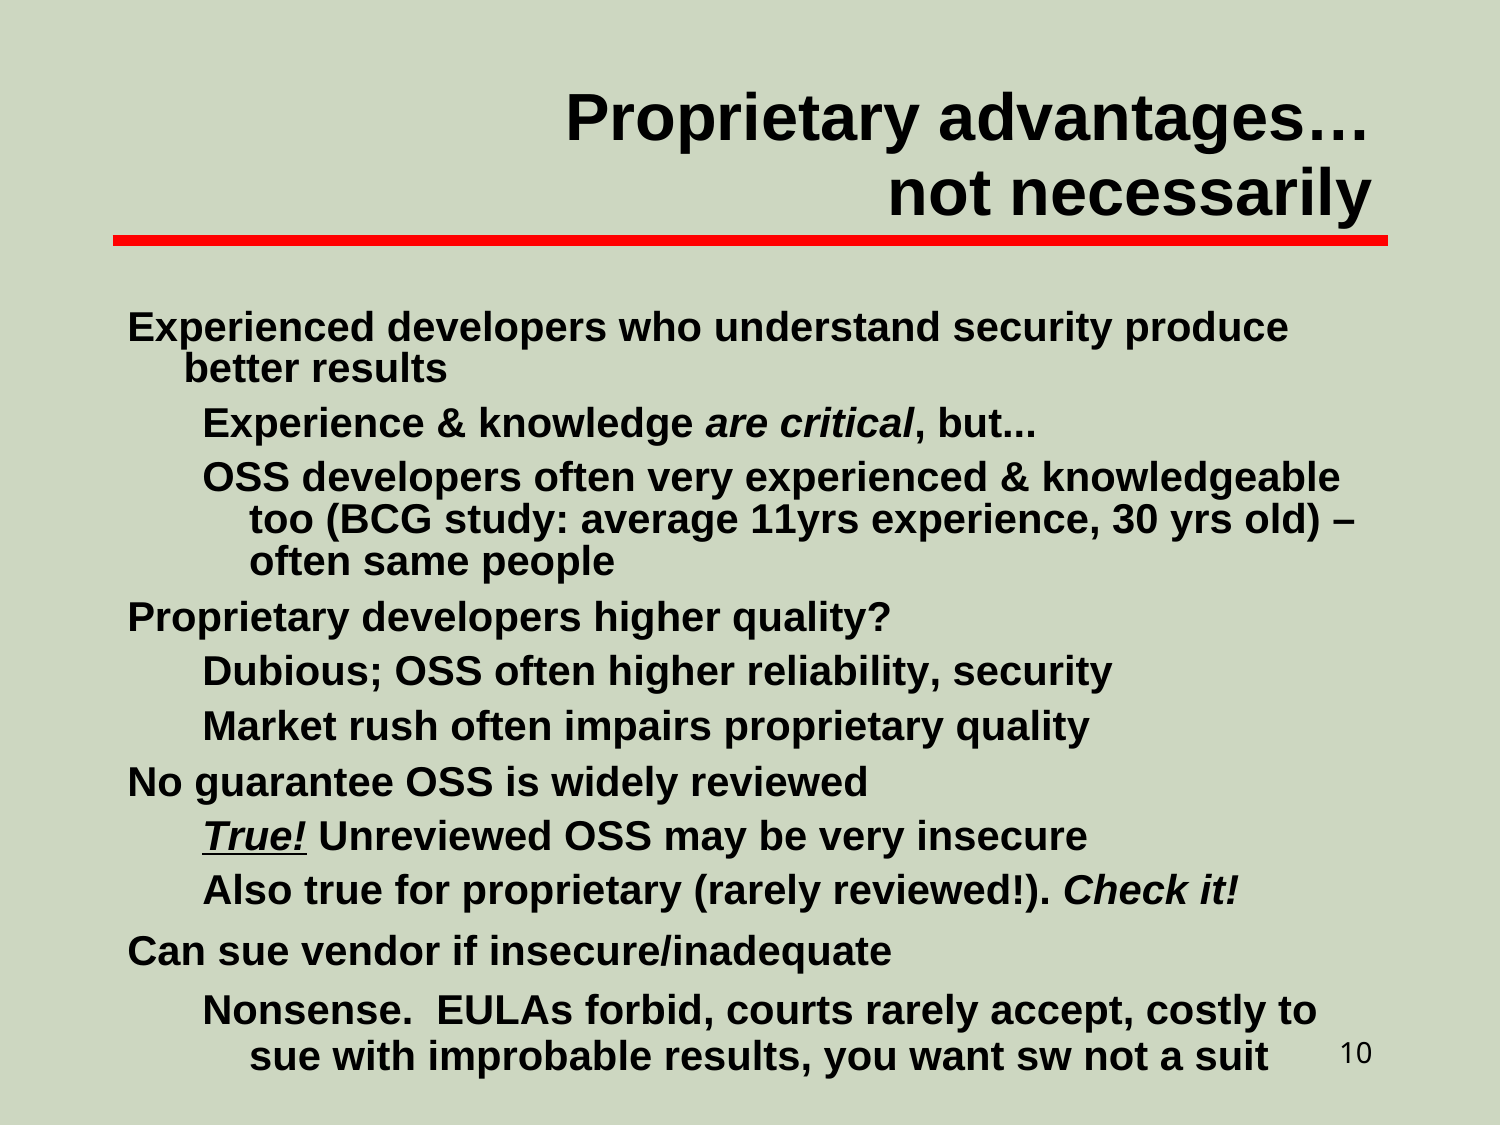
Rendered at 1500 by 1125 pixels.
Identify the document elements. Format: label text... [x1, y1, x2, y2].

title Proprietary advantages… not necessarily [337, 72, 1388, 238]
list Experienced developers who understand security produce better results Experience & knowledge are critical, but... OSS developers often very experienced & knowledgeable too (BCG study: average 11yrs experience, 30 yrs old) – often same people Proprietary developers higher quality? Dubious; OSS often higher reliability, security Market rush often impairs proprietary quality No guarantee OSS is widely reviewed True! Unreviewed OSS may be very insecure Also true for proprietary (rarely reviewed!). Check it! Can sue vendor if insecure/inadequate Nonsense. EULAs forbid, courts rarely accept, costly to sue with improbable results, you want sw not a suit [112, 299, 1388, 1092]
